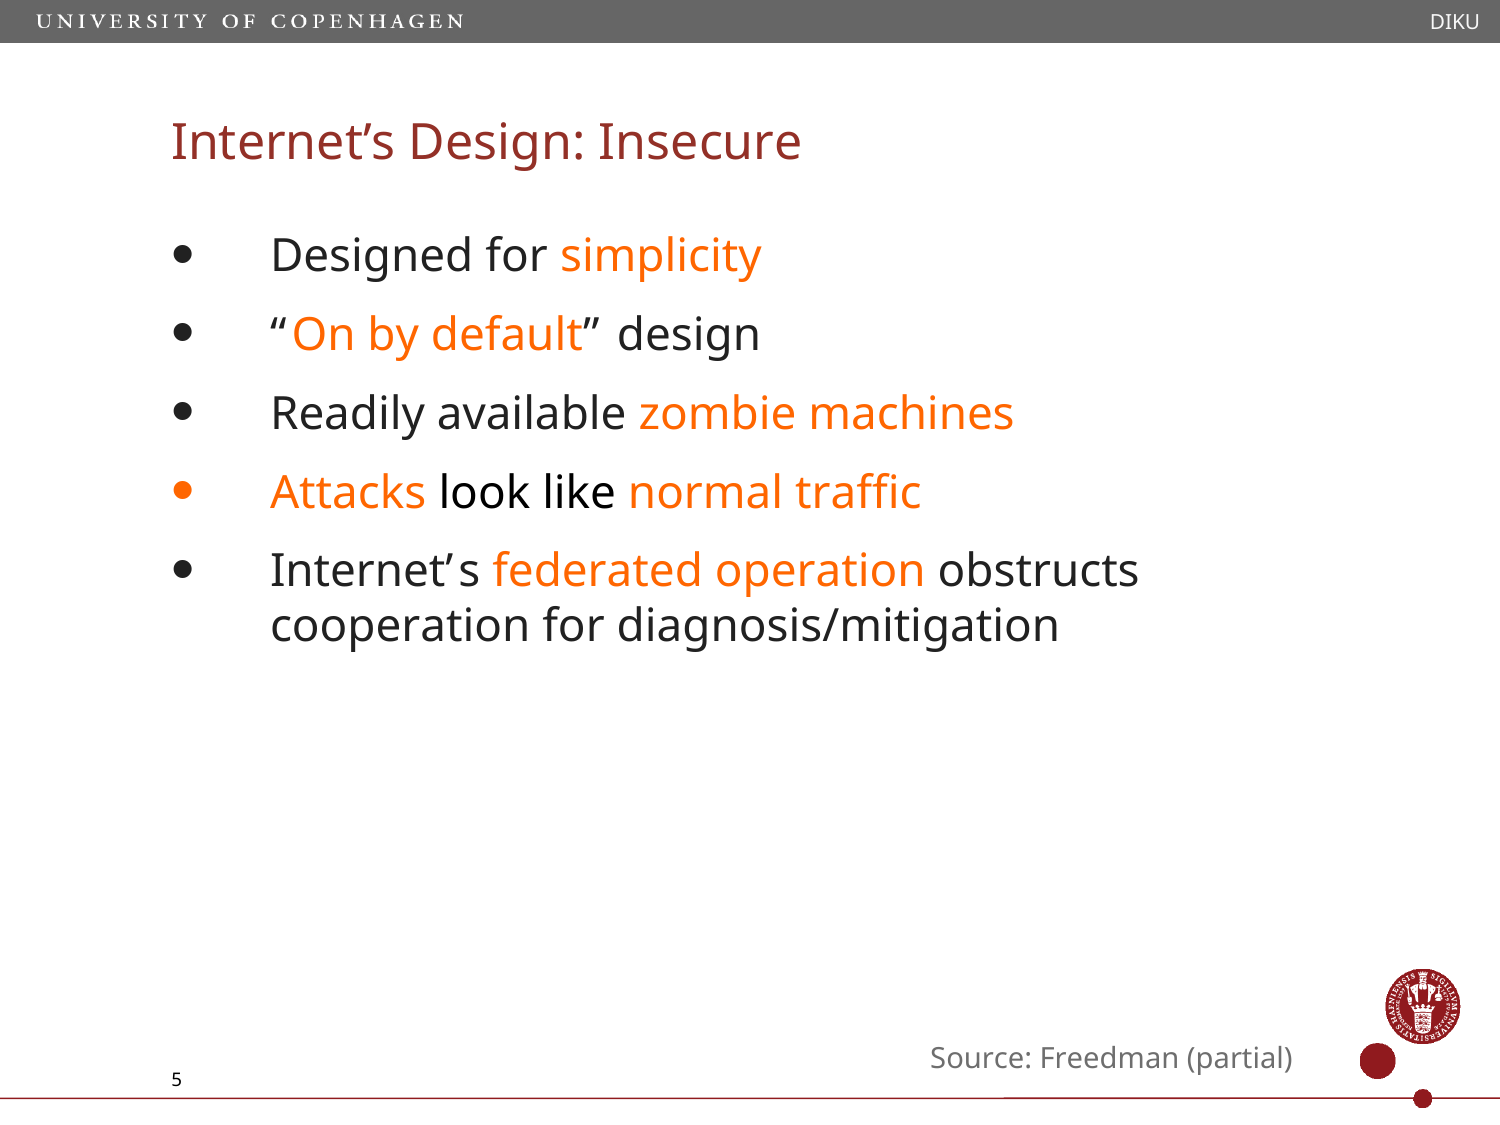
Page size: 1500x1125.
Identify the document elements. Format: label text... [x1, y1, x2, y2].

text_box Internet’s Design: Insecure [171, 75, 1329, 171]
text_box Designed for simplicity “On by default” design Readily available zombie machines Attacks look like normal traffic Internet’s federated operation obstructs cooperation for diagnosis/mitigation [171, 225, 1329, 900]
text_box DIKU [469, 0, 1495, 43]
picture [0, 910, 1500, 1122]
text_box Source: Freedman (partial) [915, 1031, 1353, 1083]
text_box <number> [171, 1067, 522, 1092]
